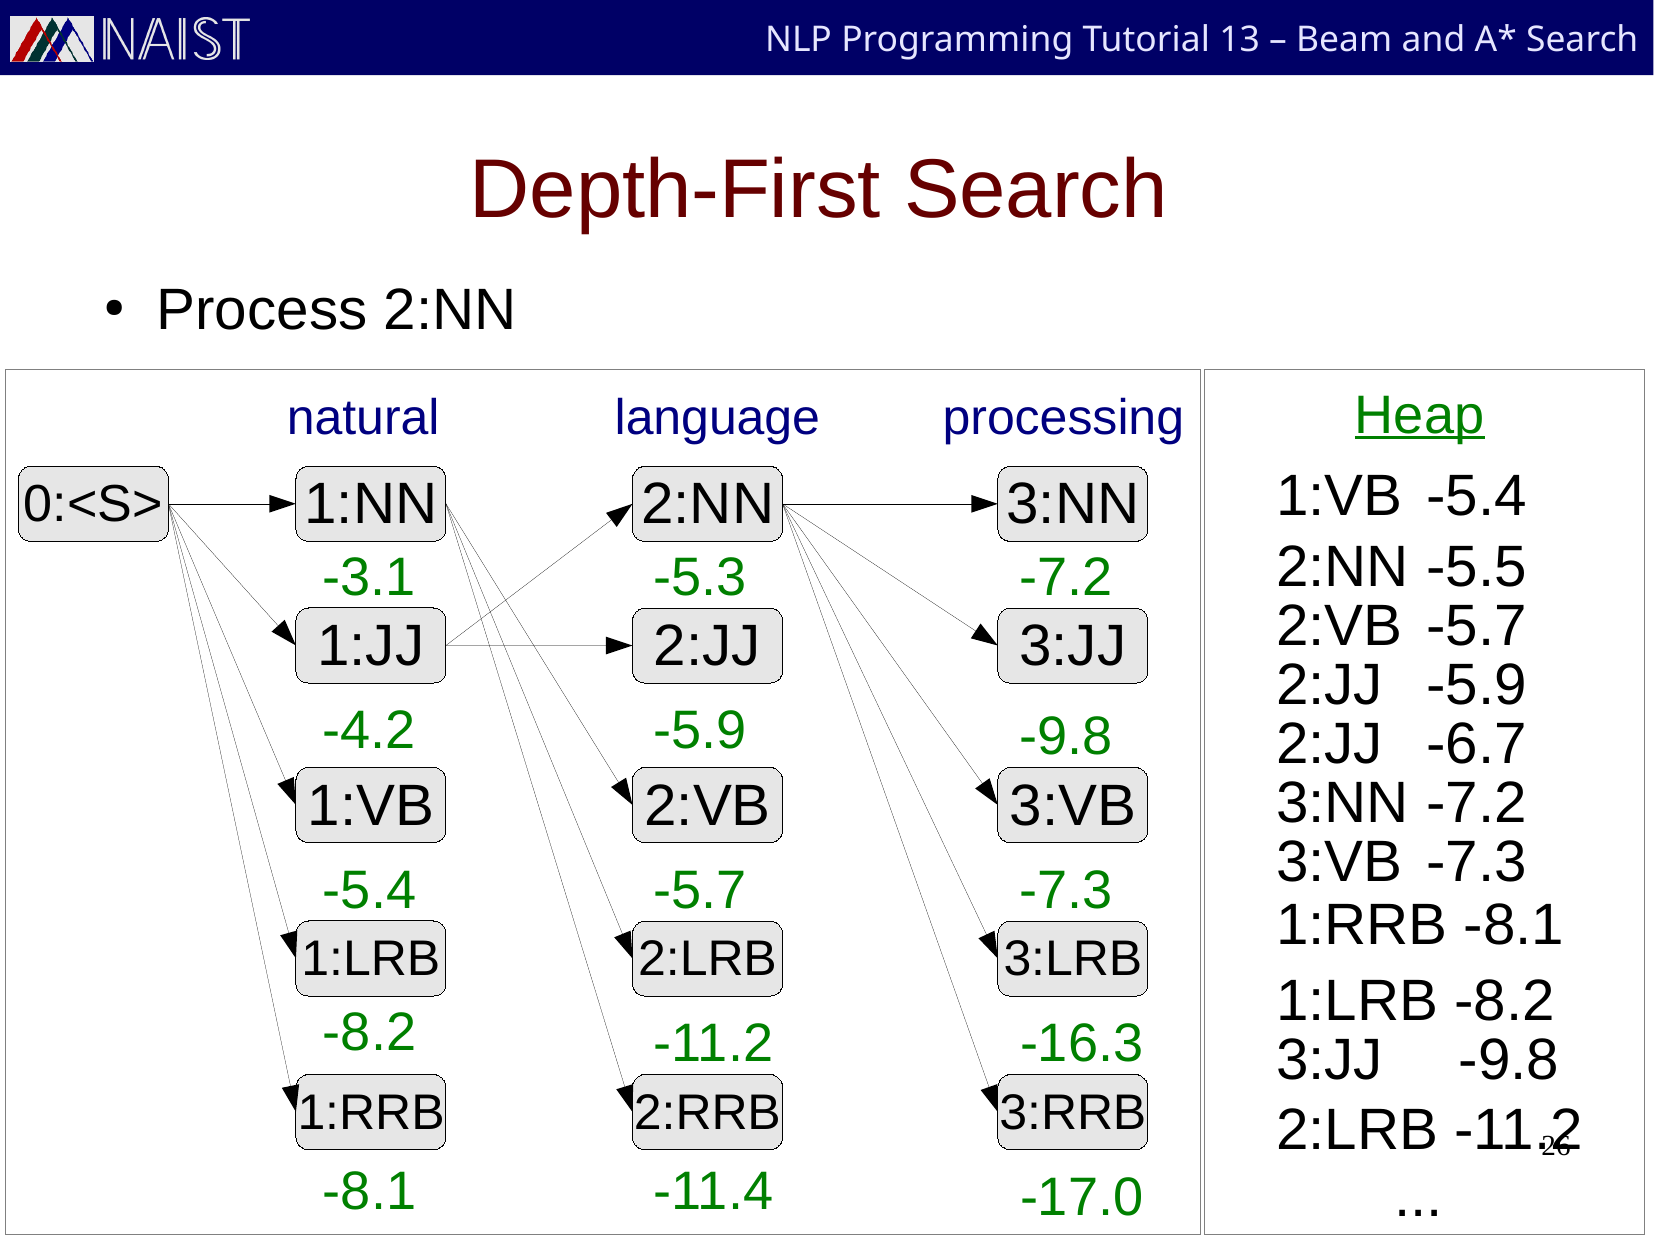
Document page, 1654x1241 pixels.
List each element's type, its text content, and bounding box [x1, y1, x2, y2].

text_box -7.3 [1005, 851, 1129, 928]
text_box -8.1 [308, 1153, 432, 1229]
text_box 2:LRB [632, 921, 783, 997]
list Process 2:NN [86, 276, 1575, 342]
text_box 1:VB [295, 767, 446, 843]
text_box 3:JJ [997, 608, 1148, 684]
text_box 3:VB -7.3 [1261, 821, 1542, 902]
text_box 1:RRB -8.1 [1261, 884, 1580, 965]
text_box 2:JJ -6.7 [1261, 724, 1542, 762]
text_box 1:JJ [295, 607, 446, 684]
picture [102, 17, 251, 60]
text_box -5.7 [638, 851, 762, 928]
text_box 3:VB [997, 767, 1148, 843]
text_box -9.8 [1005, 698, 1129, 774]
text_box -8.2 [308, 993, 432, 1069]
text_box 2:NN -5.5 [1261, 525, 1542, 584]
text_box Heap [1339, 376, 1500, 453]
text_box -11.4 [638, 1153, 789, 1229]
picture [10, 16, 94, 62]
text_box 1:RRB [295, 1074, 446, 1150]
text_box -5.4 [308, 851, 432, 928]
text_box 3:RRB [997, 1075, 1148, 1150]
text_box 3:NN [997, 466, 1148, 542]
text_box -16.3 [1005, 1005, 1159, 1081]
text_box -17.0 [1005, 1158, 1159, 1235]
title Depth-First Search [75, 92, 1564, 285]
text_box -3.1 [307, 538, 432, 615]
text_box 1:LRB -8.2 [1261, 965, 1570, 1018]
text_box 1:VB -5.4 [1261, 455, 1542, 525]
text_box natural language processing [201, 381, 1200, 453]
text_box -5.3 [638, 538, 762, 615]
text_box 2:VB [632, 767, 783, 843]
text_box 2:LRB -11.2 [1261, 1089, 1599, 1170]
text_box 0:<S> [18, 466, 169, 542]
text_box 1:NN [295, 466, 446, 542]
text_box 3:NN -7.2 [1261, 762, 1542, 821]
text_box 2:JJ -5.9 [1261, 643, 1542, 724]
text_box 3:LRB [997, 921, 1148, 997]
text_box 3:JJ -9.8 [1261, 1018, 1575, 1099]
text_box -5.9 [638, 692, 762, 768]
text_box -7.2 [1005, 538, 1129, 615]
text_box 1:LRB [295, 920, 446, 997]
text_box -11.2 [638, 1005, 789, 1081]
text_box 2:NN [632, 466, 783, 542]
text_box 2:RRB [632, 1076, 783, 1150]
text_box -4.2 [308, 692, 432, 768]
text_box 2:JJ [632, 608, 783, 684]
text_box ... [1379, 1156, 1458, 1237]
text_box 2:VB -5.7 [1261, 584, 1542, 643]
